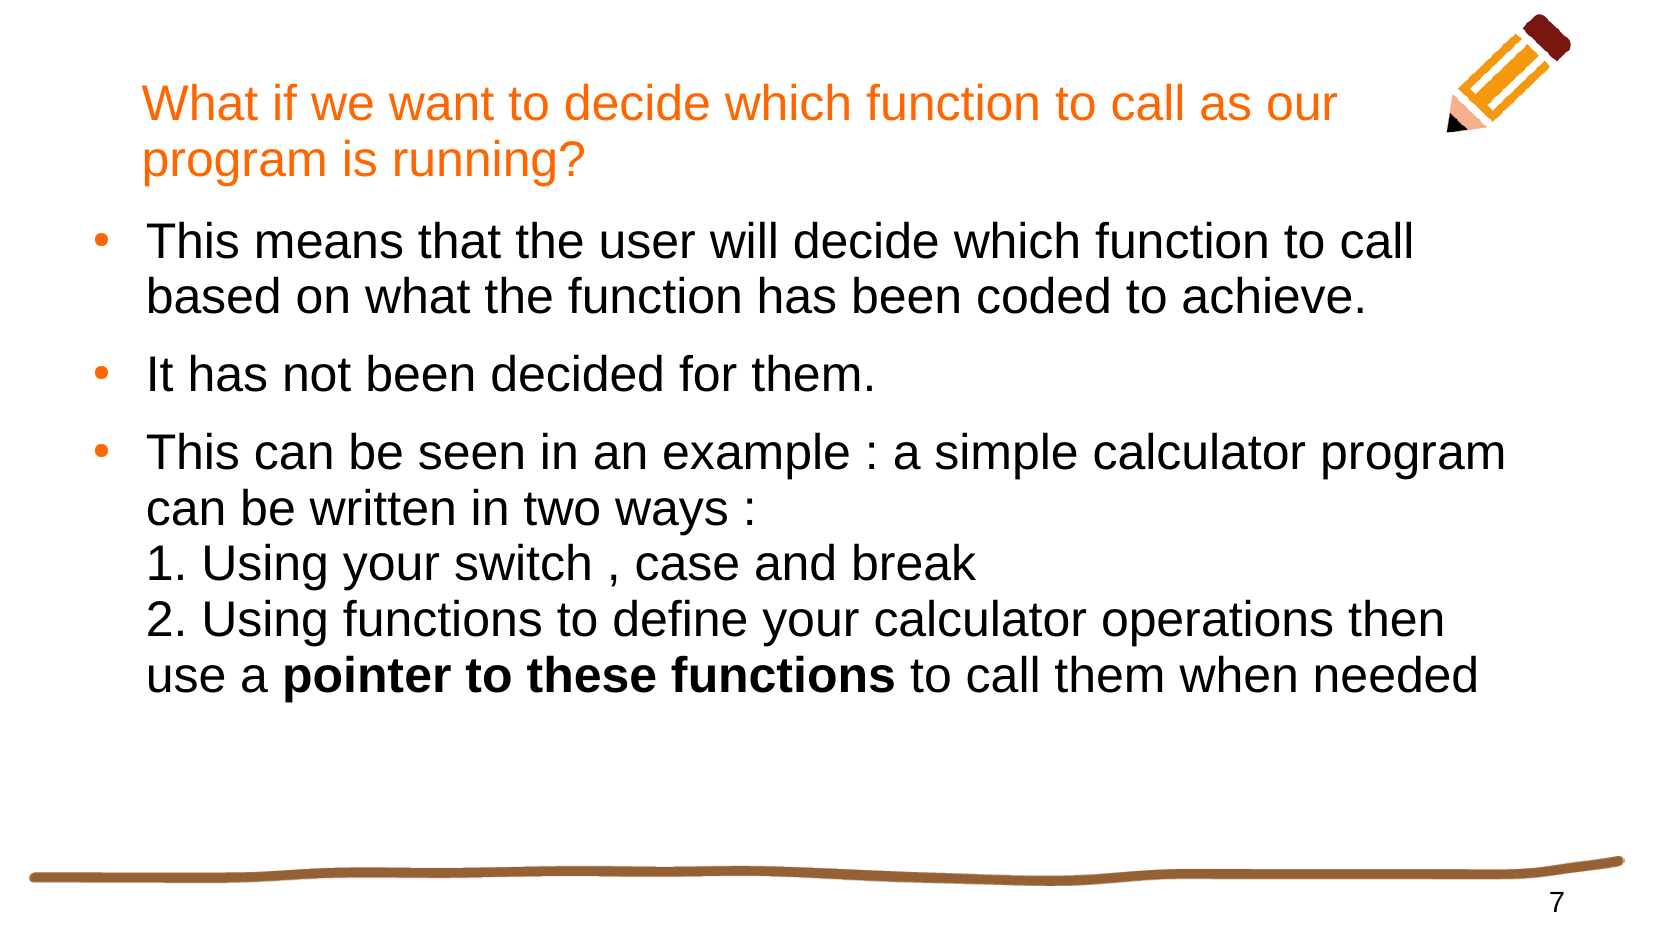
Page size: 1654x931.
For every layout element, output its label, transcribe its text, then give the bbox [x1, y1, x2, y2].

picture [29, 856, 1625, 886]
title What if we want to decide which function to call as our program is running? [141, 75, 1463, 187]
picture [1446, 14, 1571, 133]
list This means that the user will decide which function to call based on what the function has been coded to achieve. It has not been decided for them. This can be seen in an example : a simple calculator program can be written in two ways : 1. Using your switch , case and break 2. Using functions to define your calculator operations then use a pointer to these functions to call them when needed [75, 212, 1524, 863]
